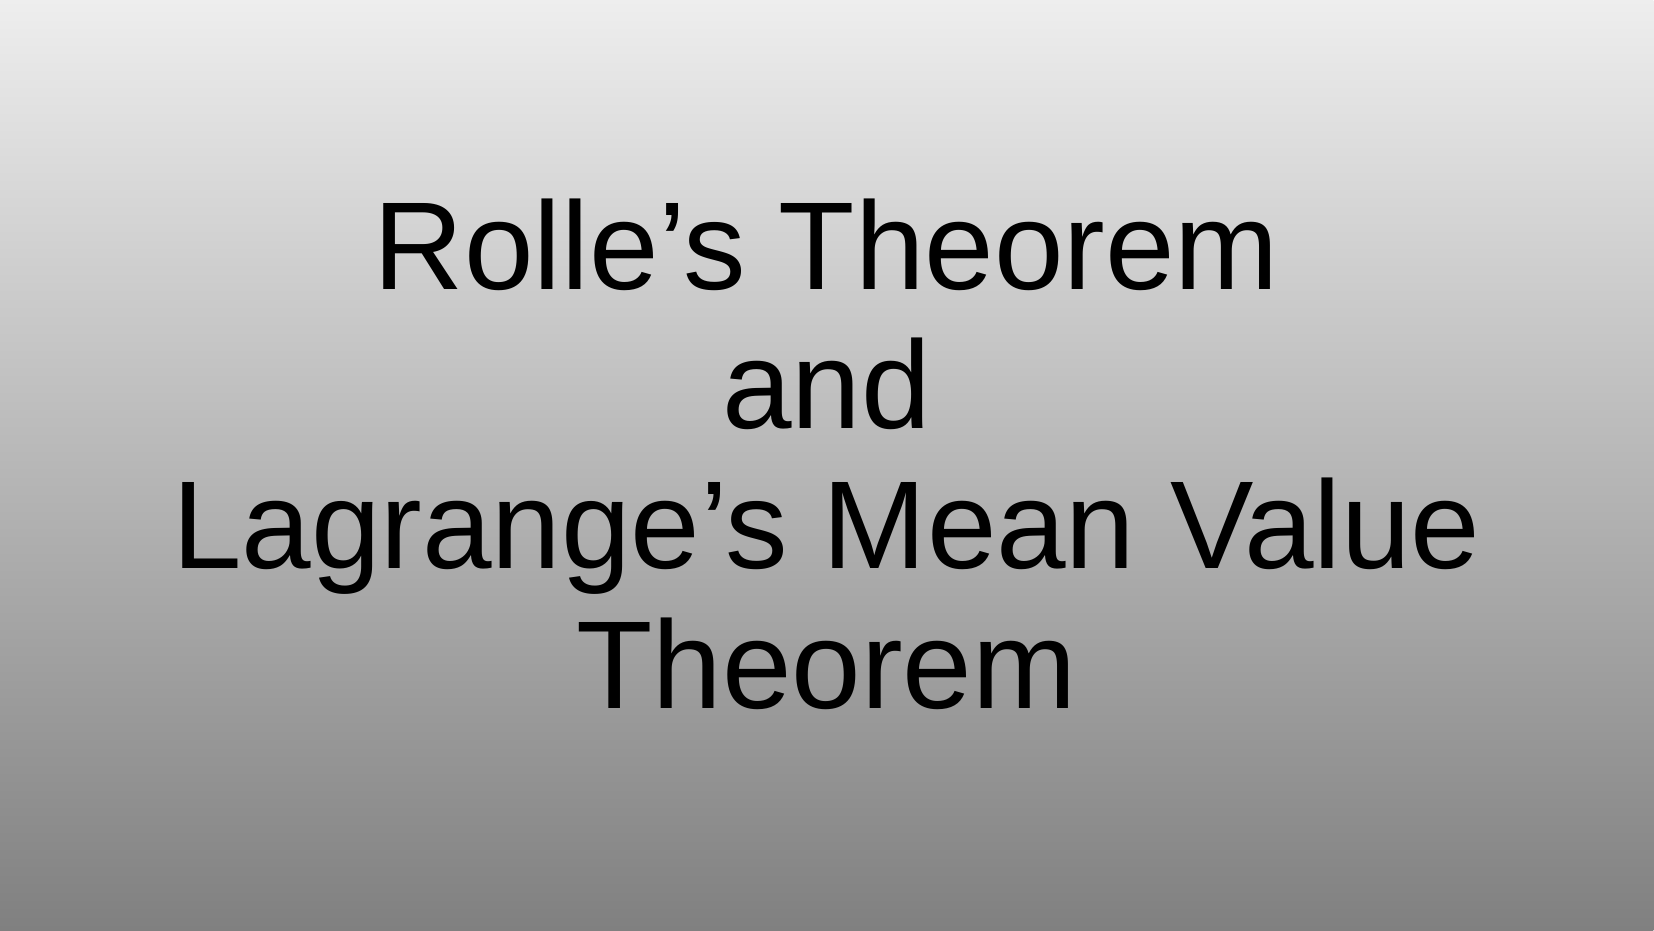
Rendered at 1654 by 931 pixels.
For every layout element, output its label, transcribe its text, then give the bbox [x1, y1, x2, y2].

title Rolle’s Theorem and Lagrange’s Mean Value Theorem [47, 37, 1607, 875]
